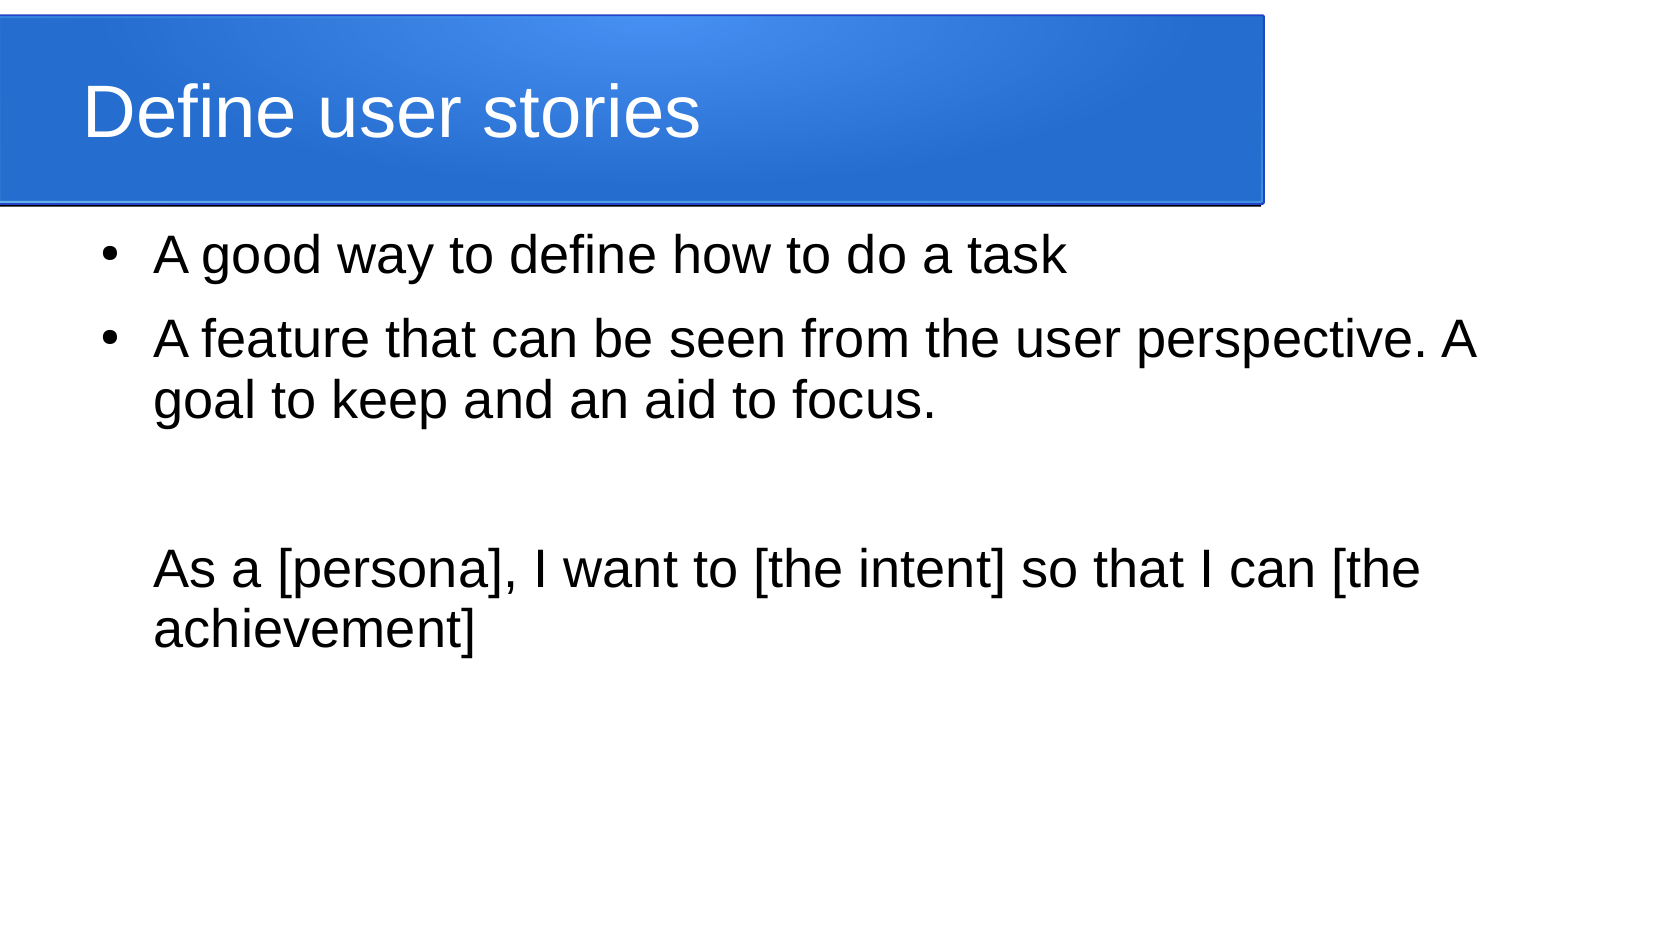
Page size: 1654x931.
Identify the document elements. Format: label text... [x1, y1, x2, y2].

list A good way to define how to do a task A feature that can be seen from the user perspective. A goal to keep and an aid to focus. As a [persona], I want to [the intent] so that I can [the achievement] [82, 224, 1571, 764]
title Define user stories [82, 35, 1235, 189]
